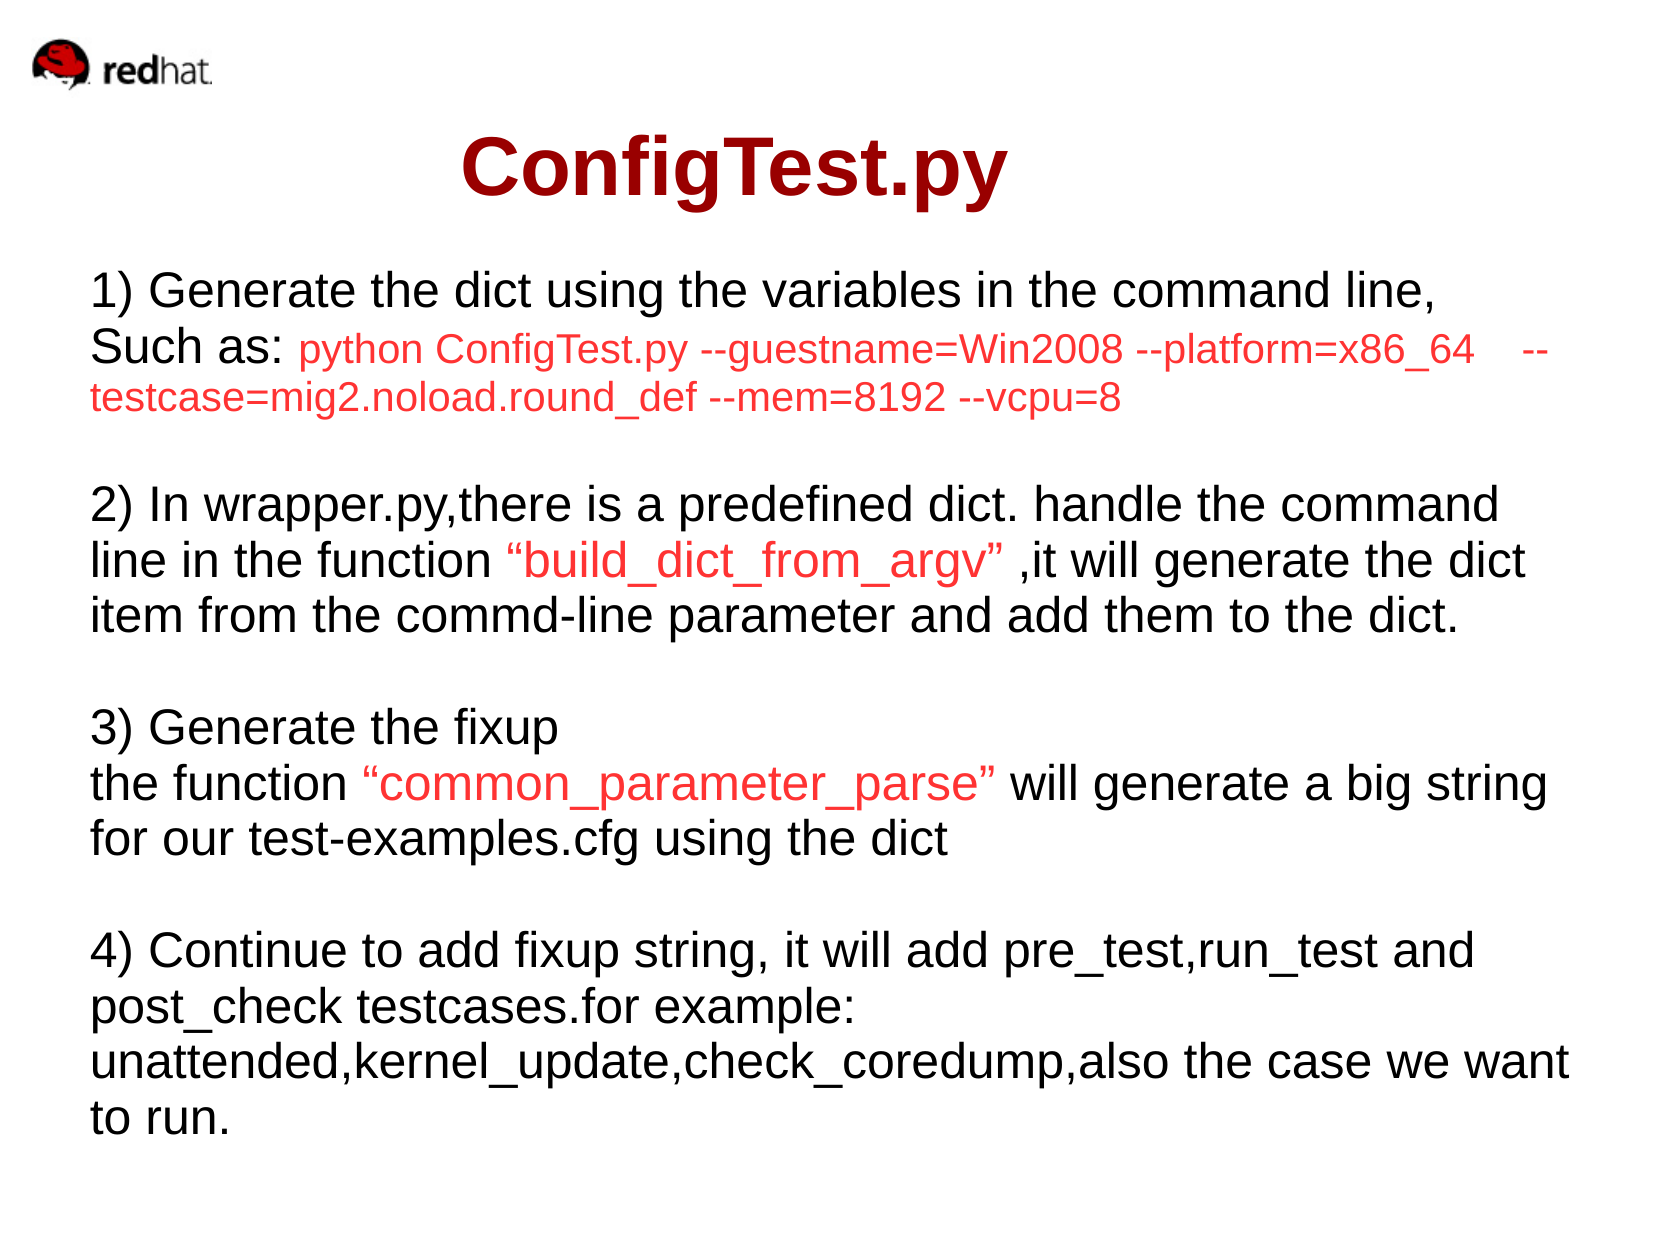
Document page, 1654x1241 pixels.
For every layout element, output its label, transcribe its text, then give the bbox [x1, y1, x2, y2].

picture [31, 37, 212, 98]
text_box 1) Generate the dict using the variables in the command line, Such as: python ConfigTest.py --guestname=Win2008 --platform=x86_64 --testcase=mig2.noload.round_def --mem=8192 --vcpu=8 2) In wrapper.py,there is a predefined dict. handle the command line in the function “build_dict_from_argv” ,it will generate the dict item from the commd-line parameter and add them to the dict. 3) Generate the fixup the function “common_parameter_parse” will generate a big string for our test-examples.cfg using the dict 4) Continue to add fixup string, it will add pre_test,run_test and post_check testcases.for example: unattended,kernel_update,check_coredump,also the case we want to run. [75, 255, 1606, 1241]
text_box ConfigTest.py [150, 112, 1313, 226]
